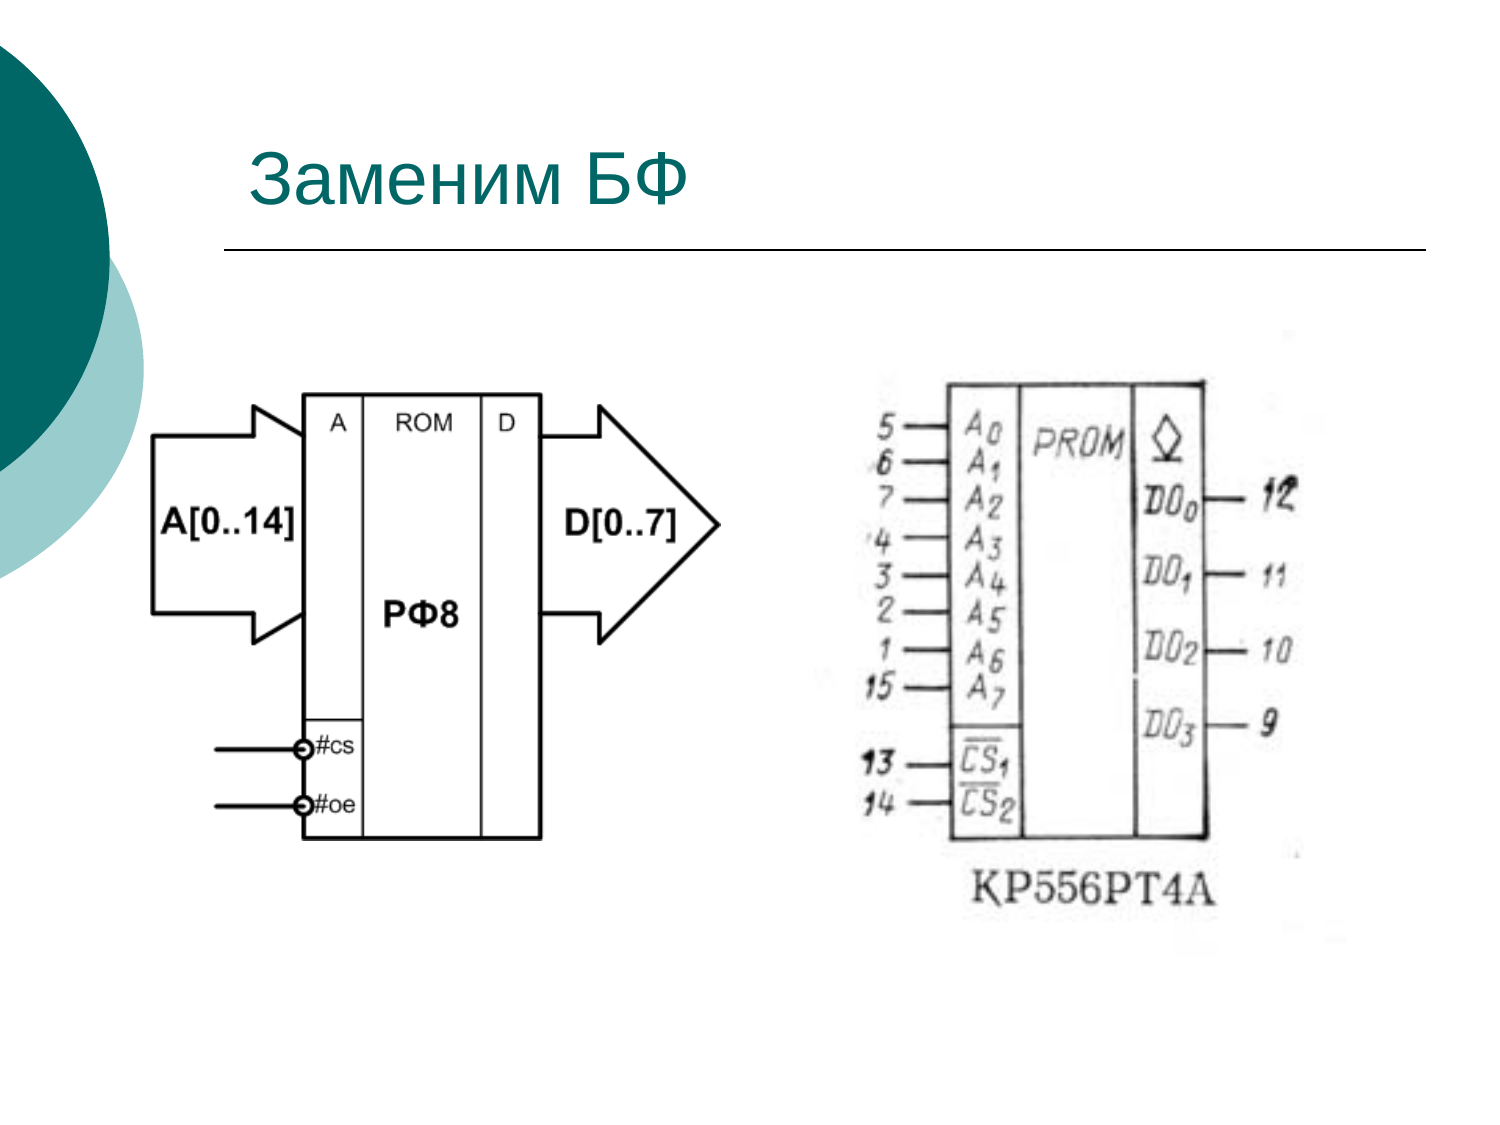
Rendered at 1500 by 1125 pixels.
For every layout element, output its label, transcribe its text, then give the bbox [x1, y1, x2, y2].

picture [150, 392, 721, 841]
title Заменим БФ [233, 58, 1416, 228]
picture [814, 330, 1347, 957]
